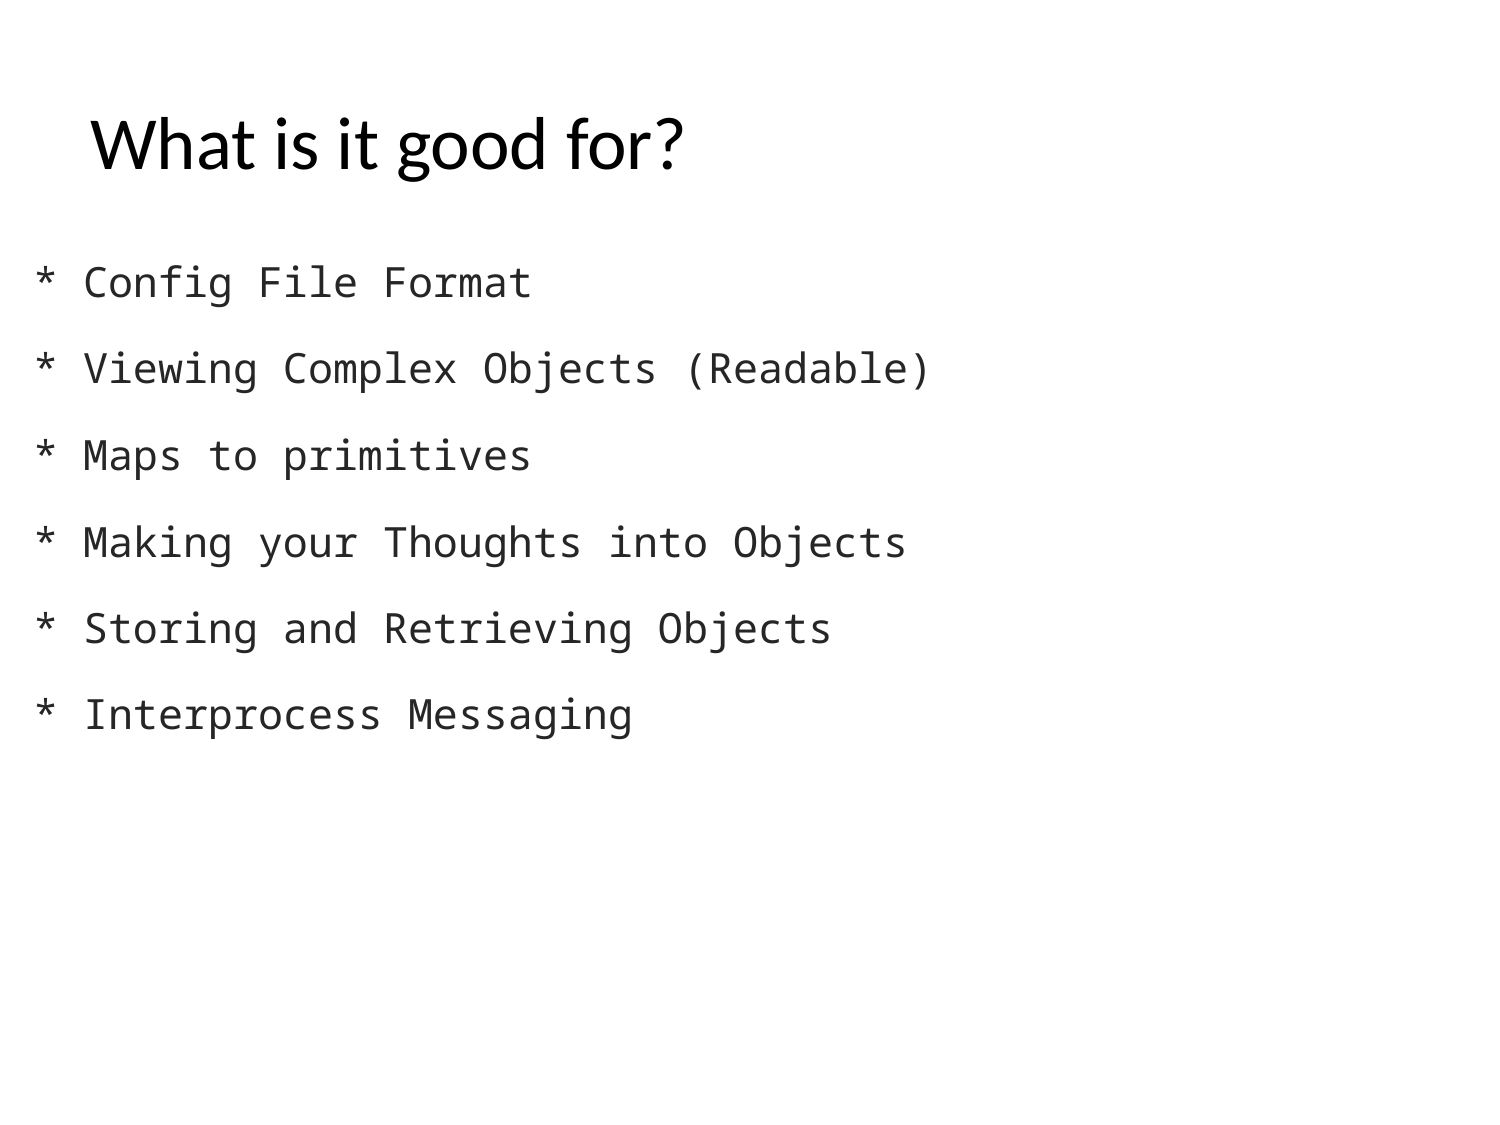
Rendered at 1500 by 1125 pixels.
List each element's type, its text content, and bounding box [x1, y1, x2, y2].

title What is it good for? [90, 29, 1366, 272]
list * Config File Format * Viewing Complex Objects (Readable) * Maps to primitives * Making your Thoughts into Objects * Storing and Retrieving Objects * Interprocess Messaging [33, 252, 1354, 906]
